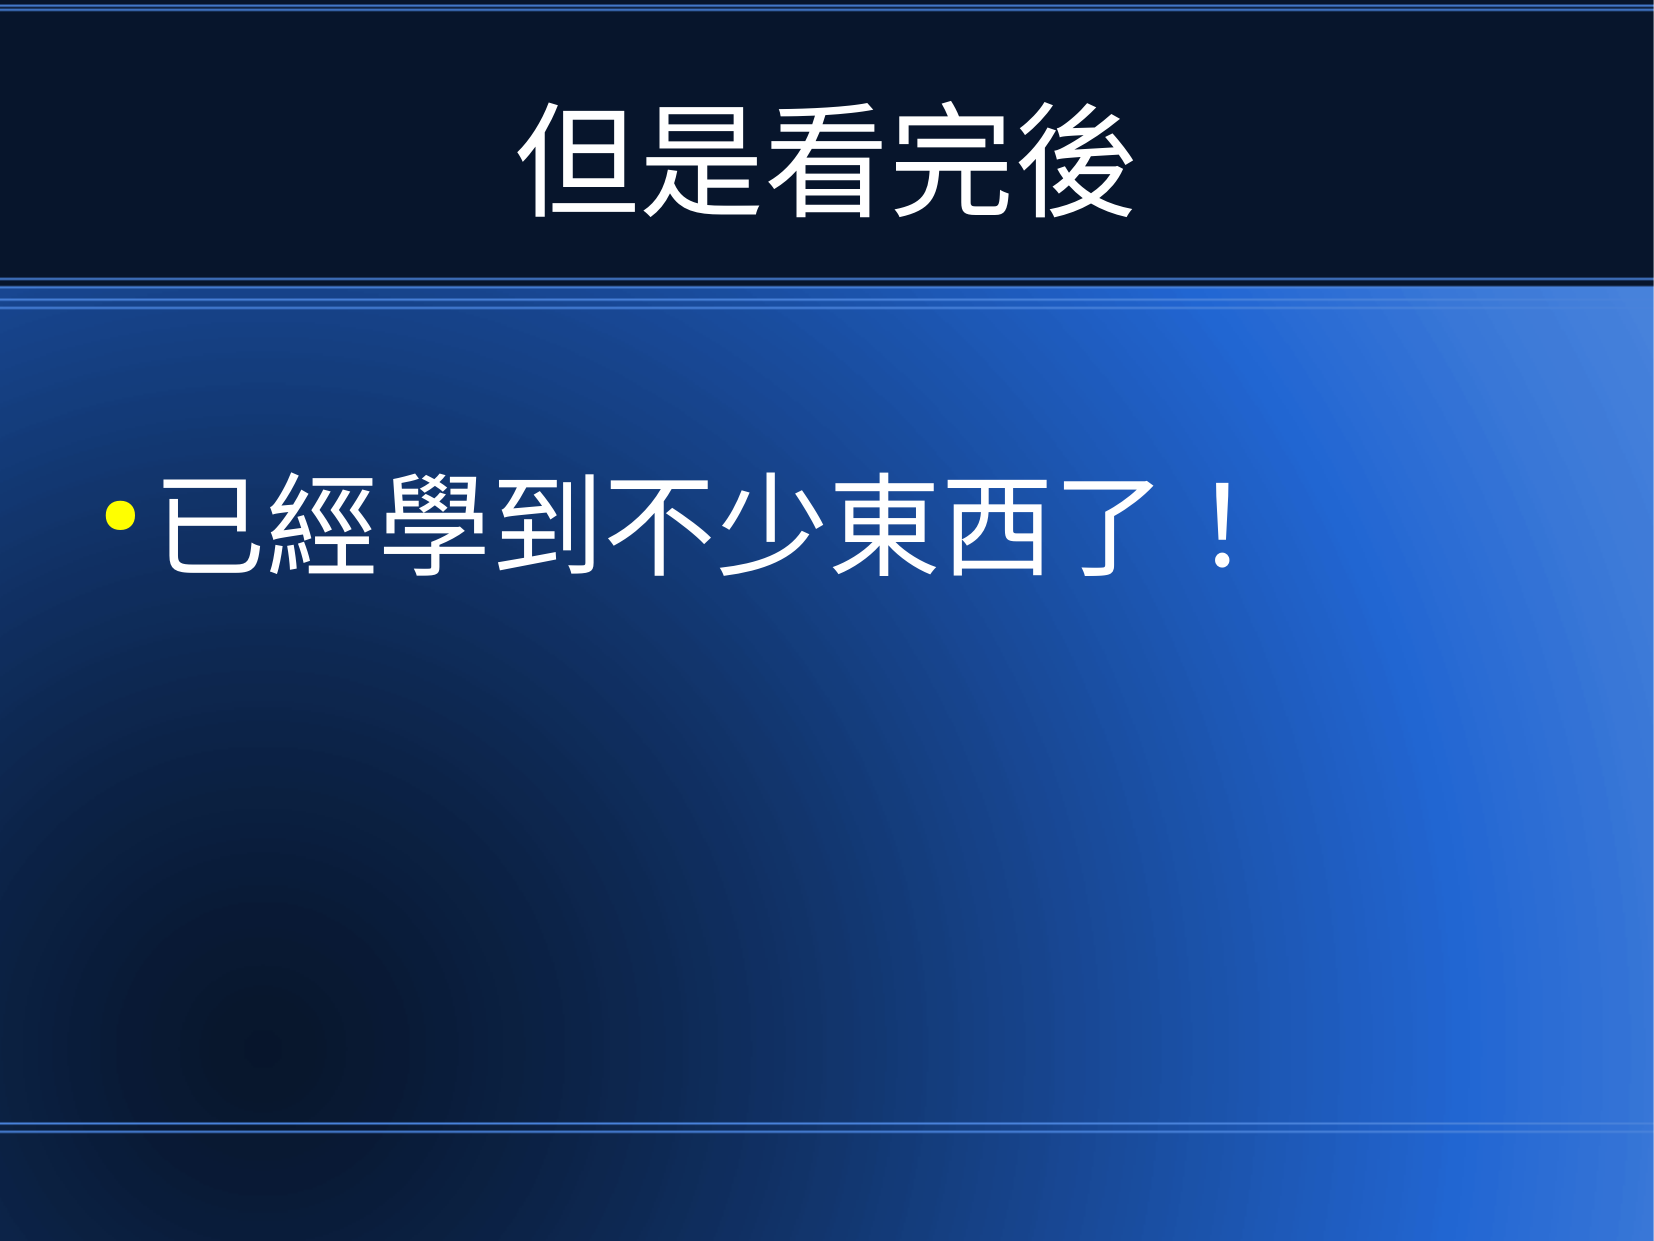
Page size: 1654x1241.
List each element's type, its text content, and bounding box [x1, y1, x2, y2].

picture [0, 0, 1654, 1241]
title 但是看完後 [82, 49, 1571, 257]
list 已經學到不少東西了！ [82, 355, 1571, 1241]
